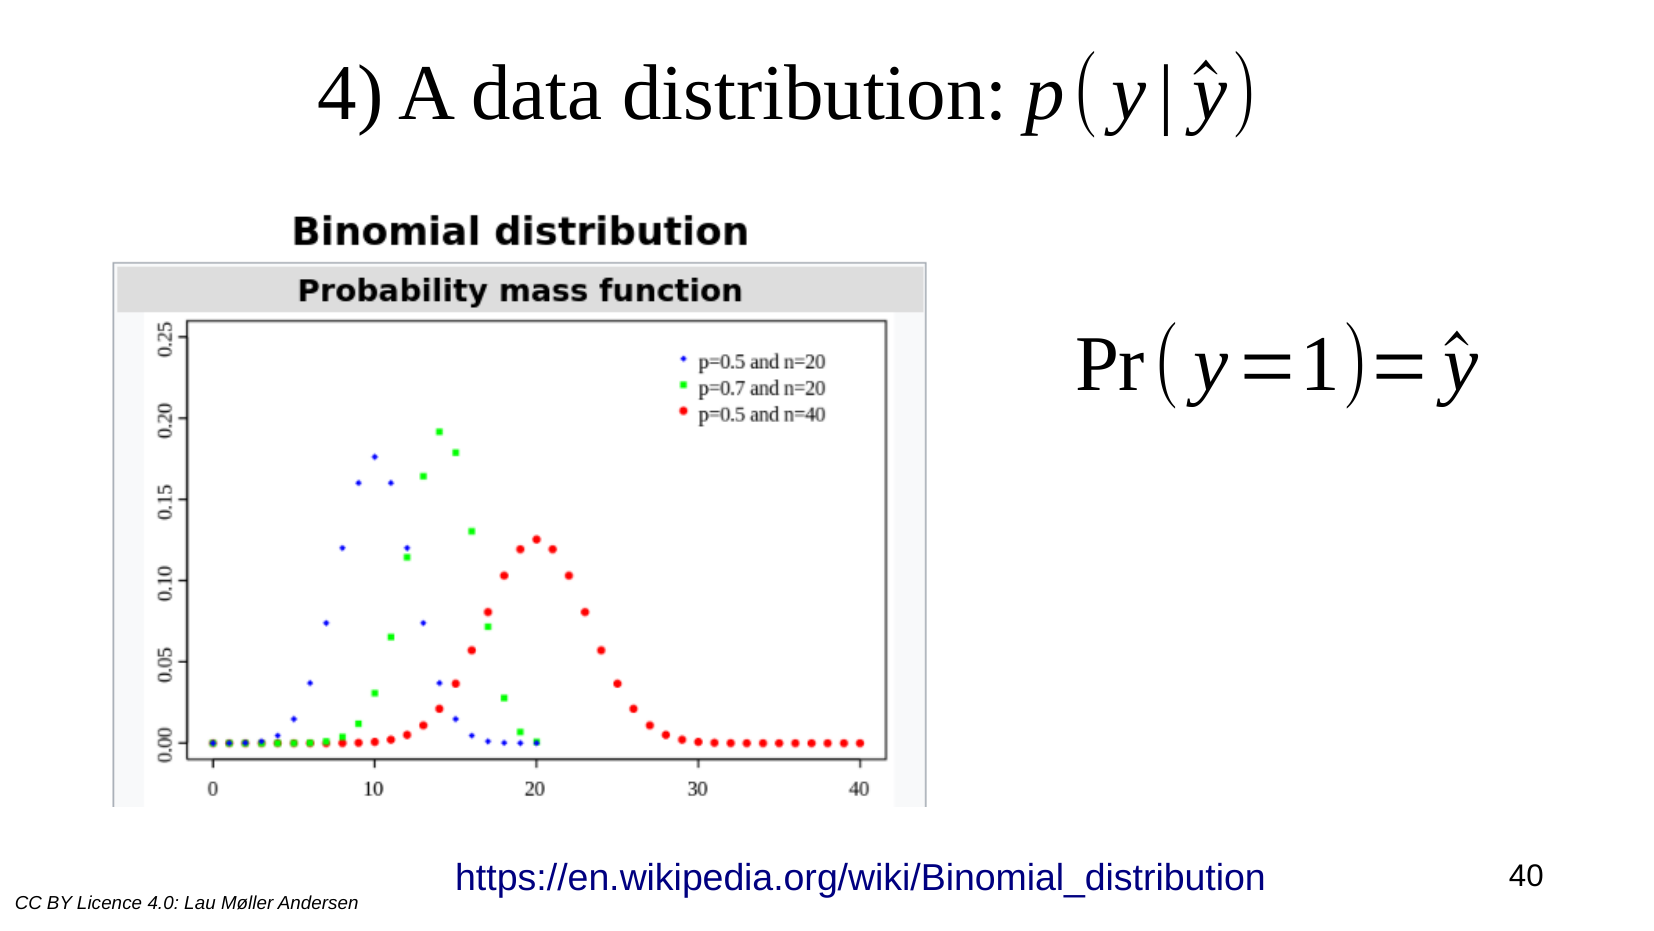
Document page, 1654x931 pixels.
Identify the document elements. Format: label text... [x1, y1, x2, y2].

chart [310, 47, 1265, 143]
chart [1067, 318, 1489, 414]
text_box CC BY Licence 4.0: Lau Møller Andersen [0, 885, 388, 921]
text_box <nummer> [1494, 850, 1654, 921]
text_box https://en.wikipedia.org/wiki/Binomial_distribution [440, 848, 1281, 906]
picture [105, 181, 930, 807]
